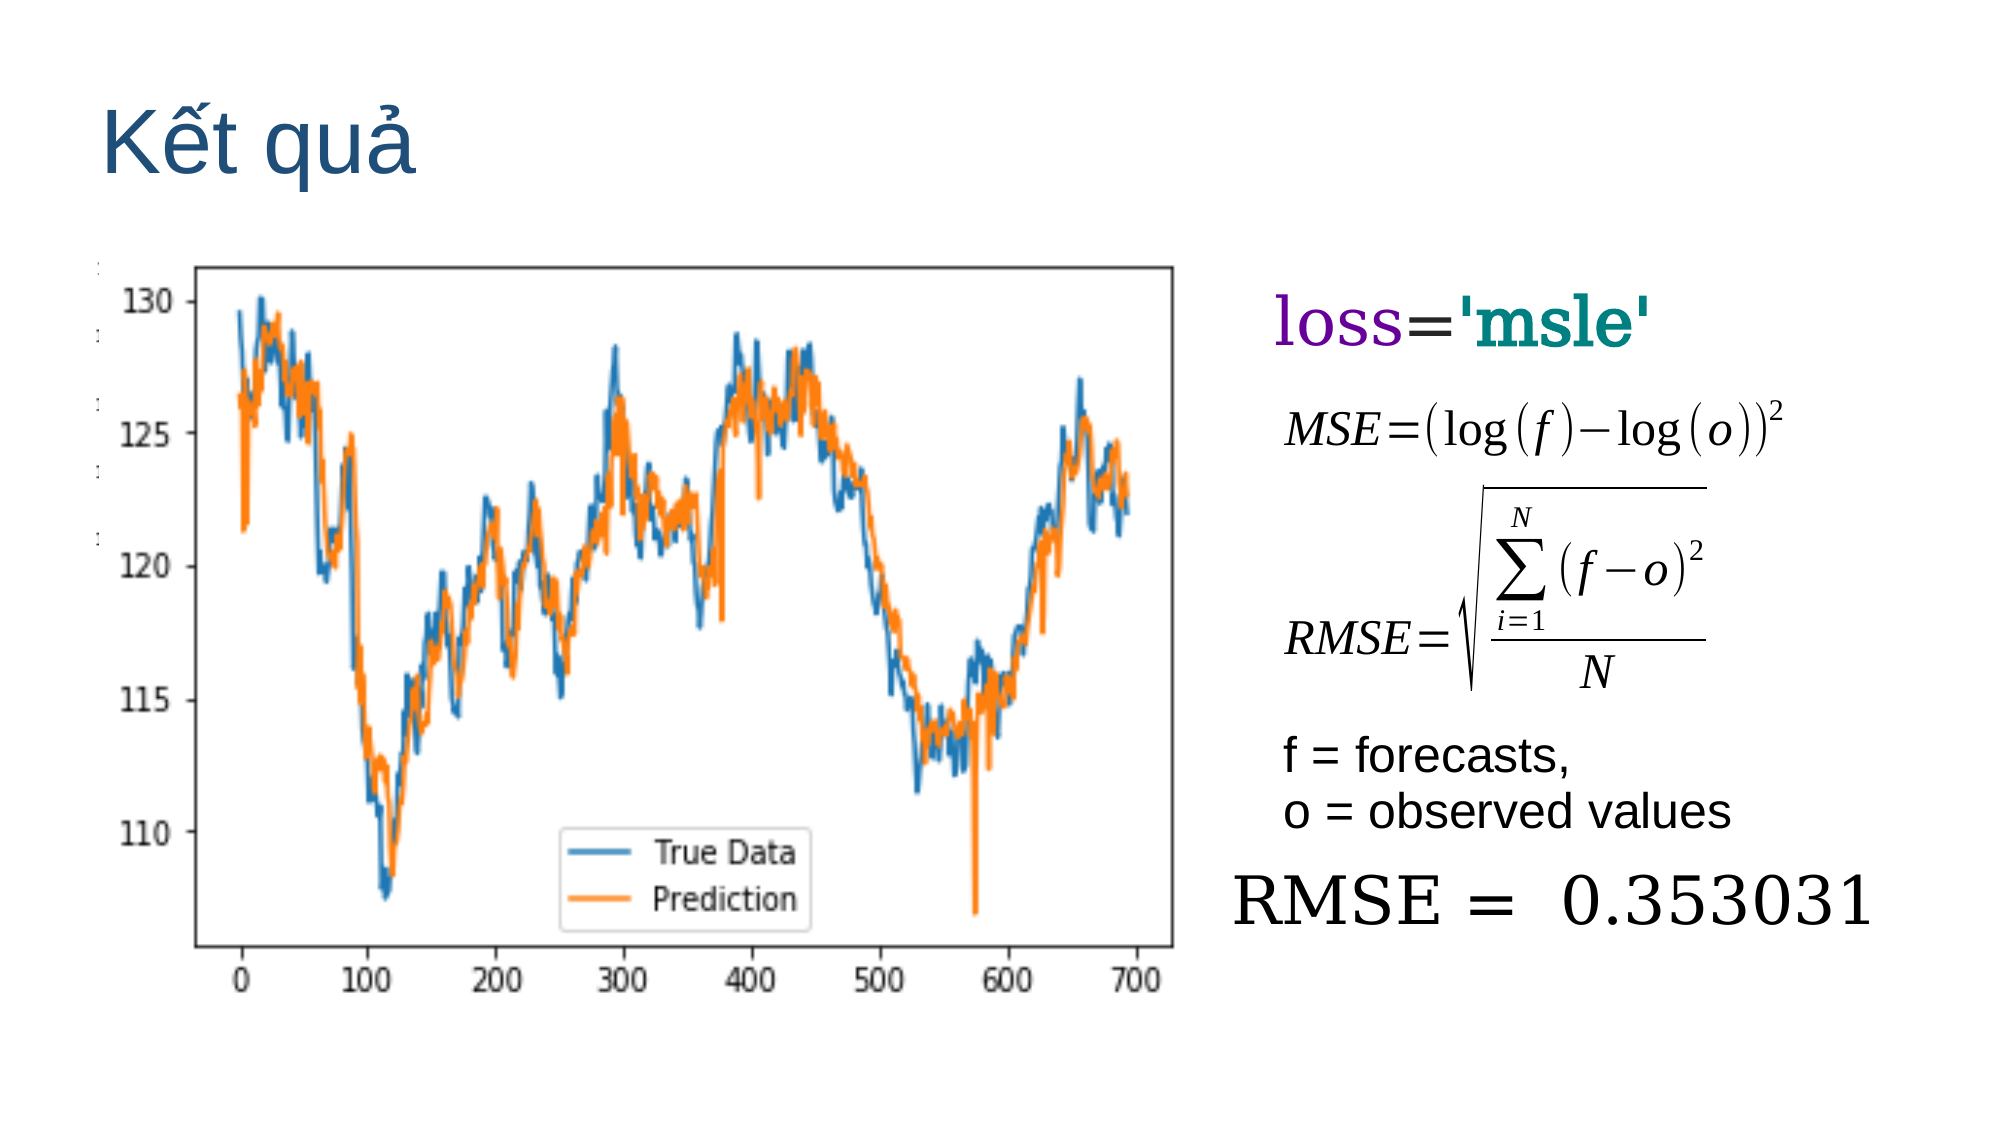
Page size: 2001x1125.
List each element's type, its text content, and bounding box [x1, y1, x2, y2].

title Kết quả [85, 59, 1460, 229]
text_box loss='msle' [1260, 285, 1887, 434]
text_box RMSE = 0.353031 [1216, 850, 1895, 946]
picture [84, 236, 1201, 1021]
text_box f = forecasts, o = observed values [1269, 720, 1748, 847]
chart [1275, 484, 1715, 700]
chart [1275, 394, 1790, 461]
